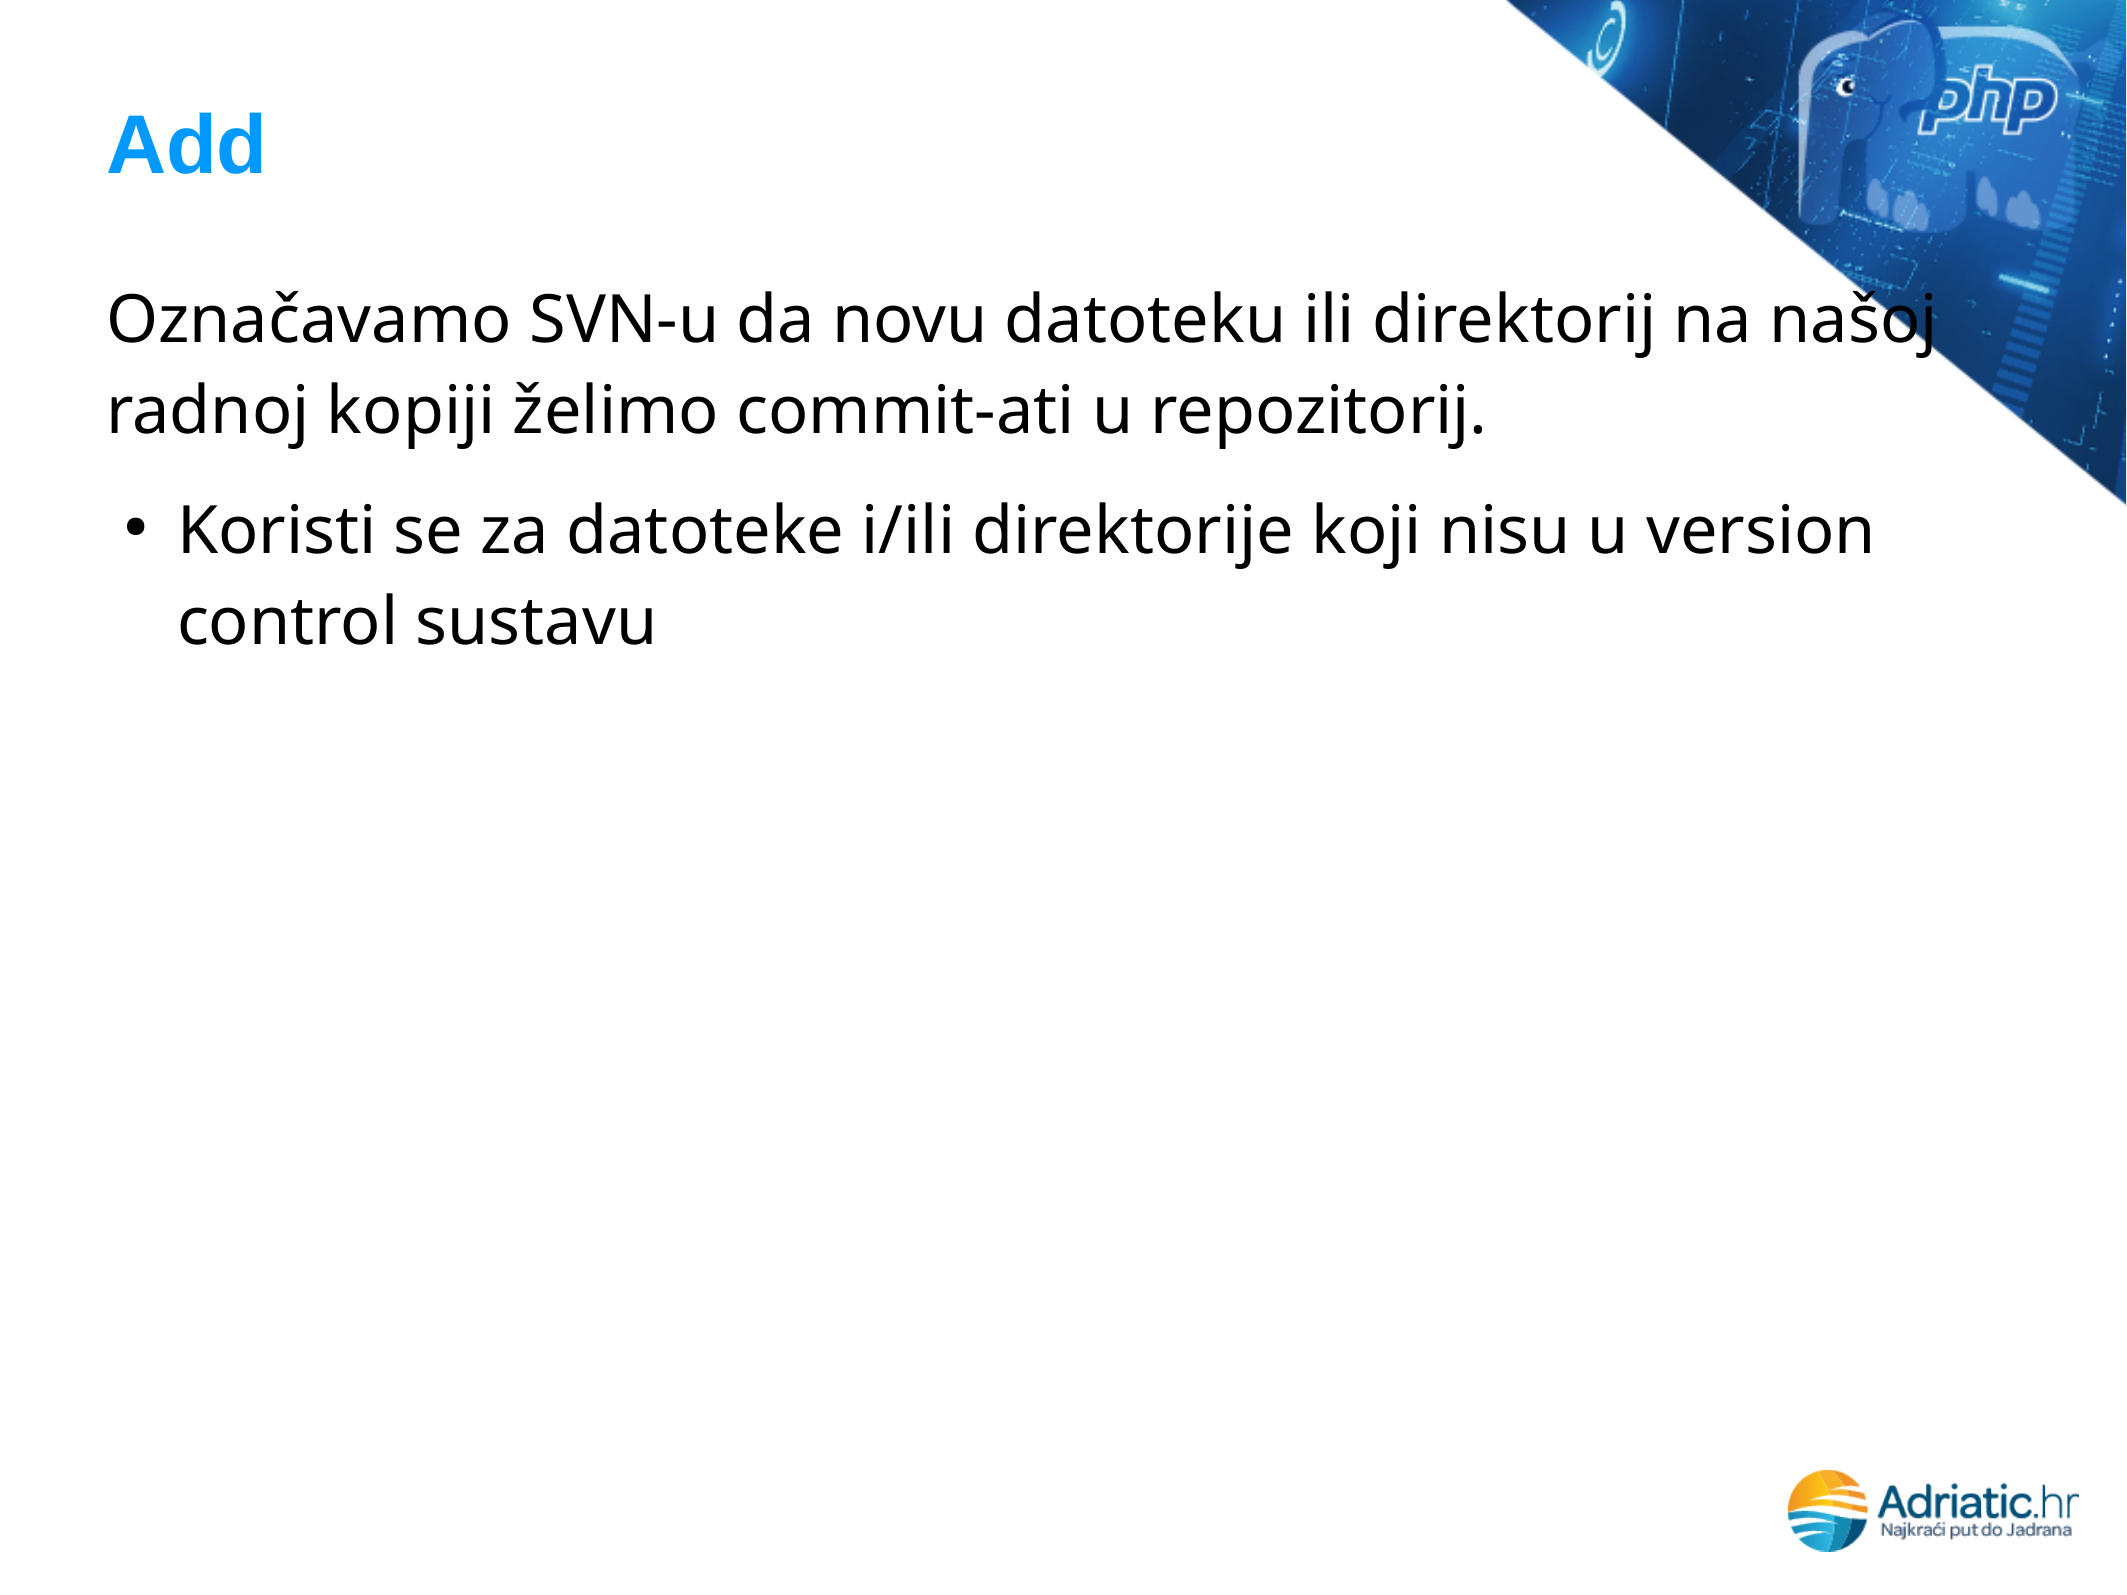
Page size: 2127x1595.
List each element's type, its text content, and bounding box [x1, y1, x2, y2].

picture [1788, 1470, 2079, 1552]
list Označavamo SVN-u da novu datoteku ili direktorij na našoj radnoj kopiji želimo commit-ati u repozitorij. Koristi se za datoteke i/ili direktorije koji nisu u version control sustavu [106, 271, 2020, 1453]
picture [1505, 0, 2127, 625]
title Add [106, 70, 1630, 219]
